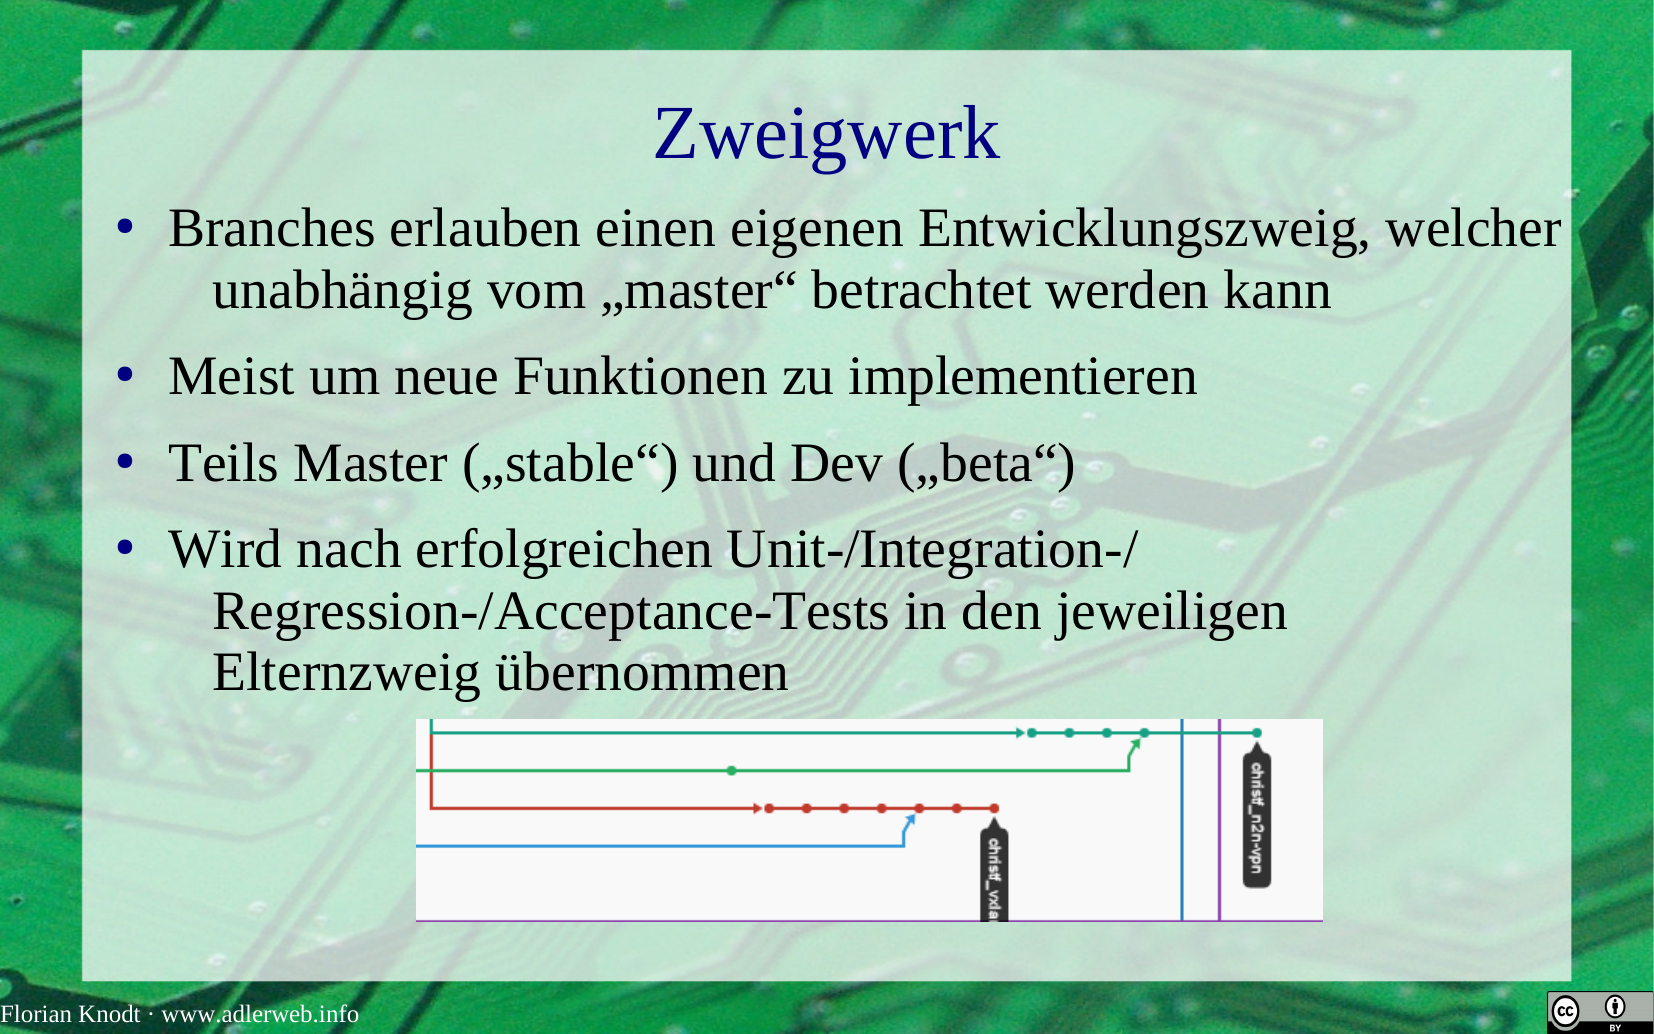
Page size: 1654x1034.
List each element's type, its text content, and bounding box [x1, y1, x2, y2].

list Branches erlauben einen eigenen Entwicklungszweig, welcher unabhängig vom „master“ betrachtet werden kann Meist um neue Funktionen zu implementieren Teils Master („stable“) und Dev („beta“) Wird nach erfolgreichen Unit-/Integration-/ Regression-/Acceptance-Tests in den jeweiligen Elternzweig übernommen [82, 196, 1571, 934]
title Zweigwerk [82, 46, 1571, 196]
picture [0, 0, 1654, 1034]
